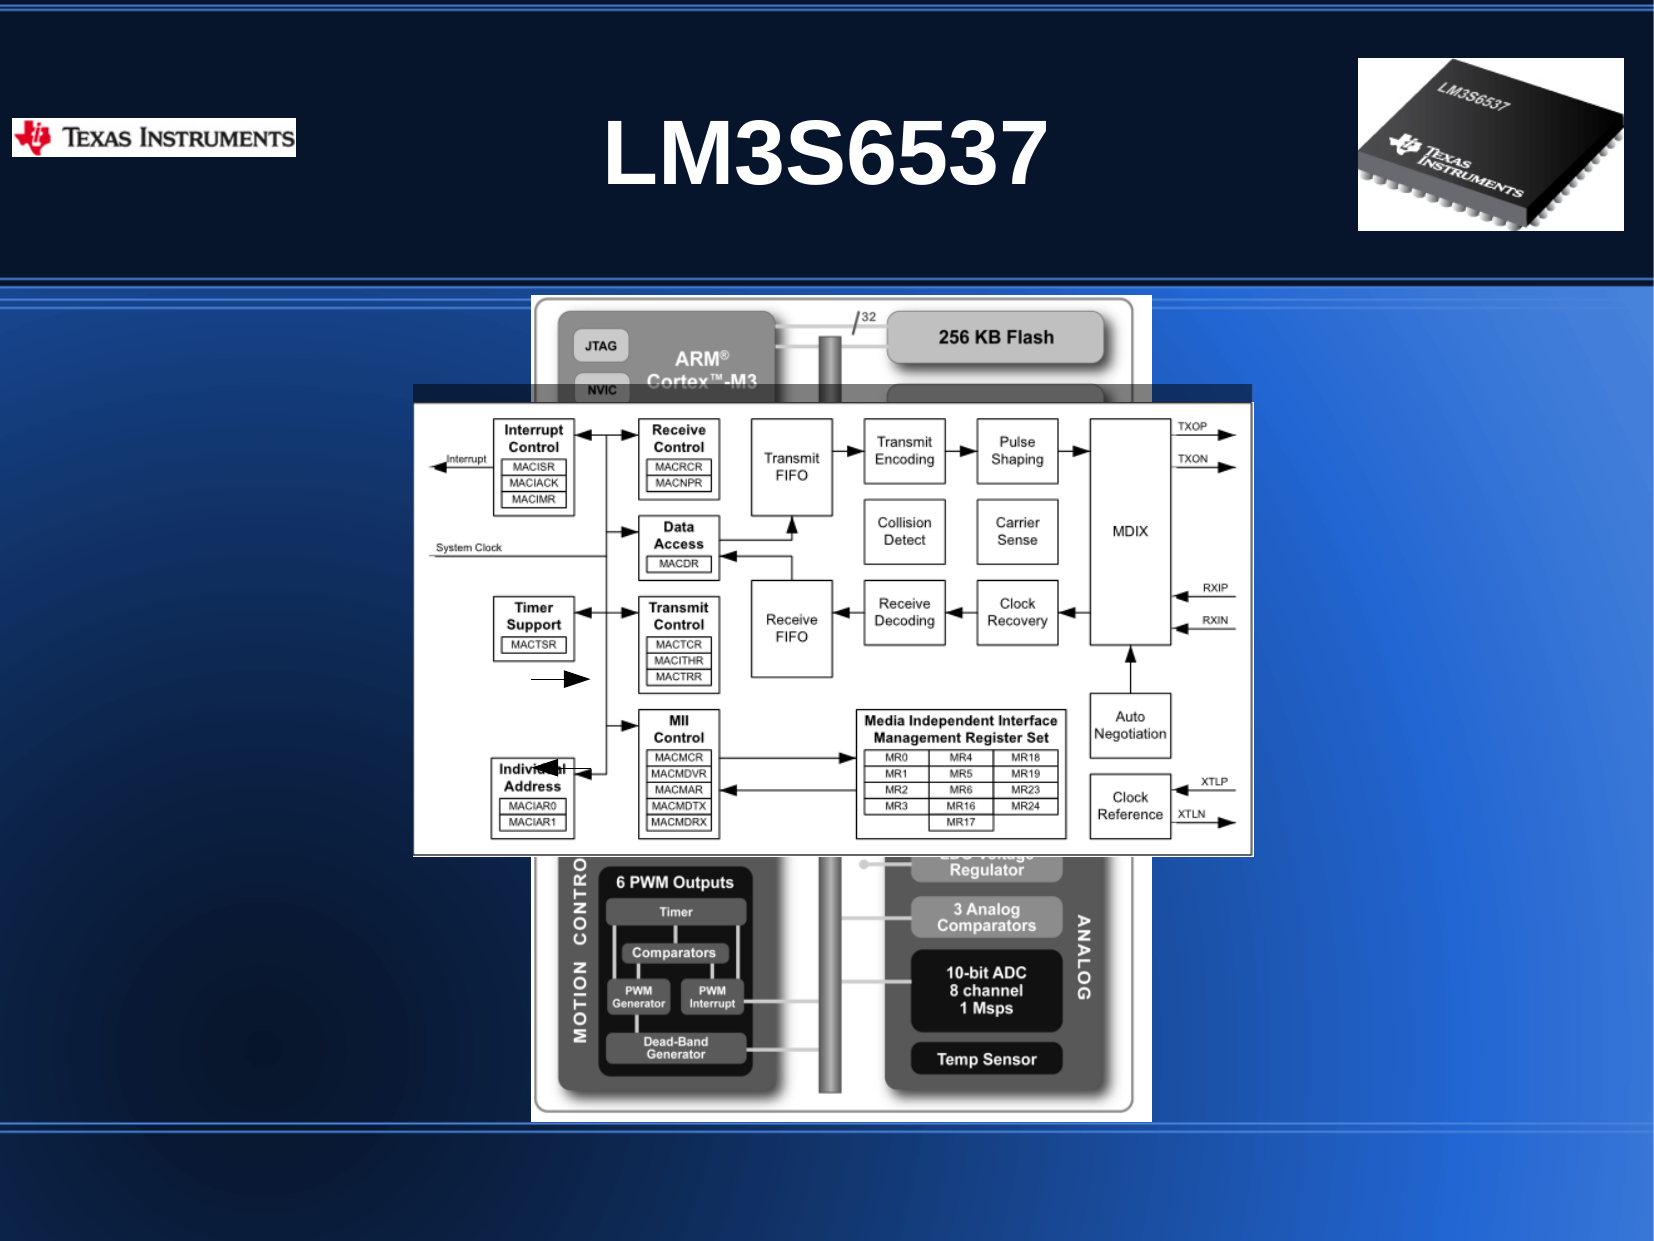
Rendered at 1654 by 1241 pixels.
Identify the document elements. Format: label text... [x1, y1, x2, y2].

title LM3S6537 [82, 49, 1571, 257]
picture [0, 0, 1654, 1241]
